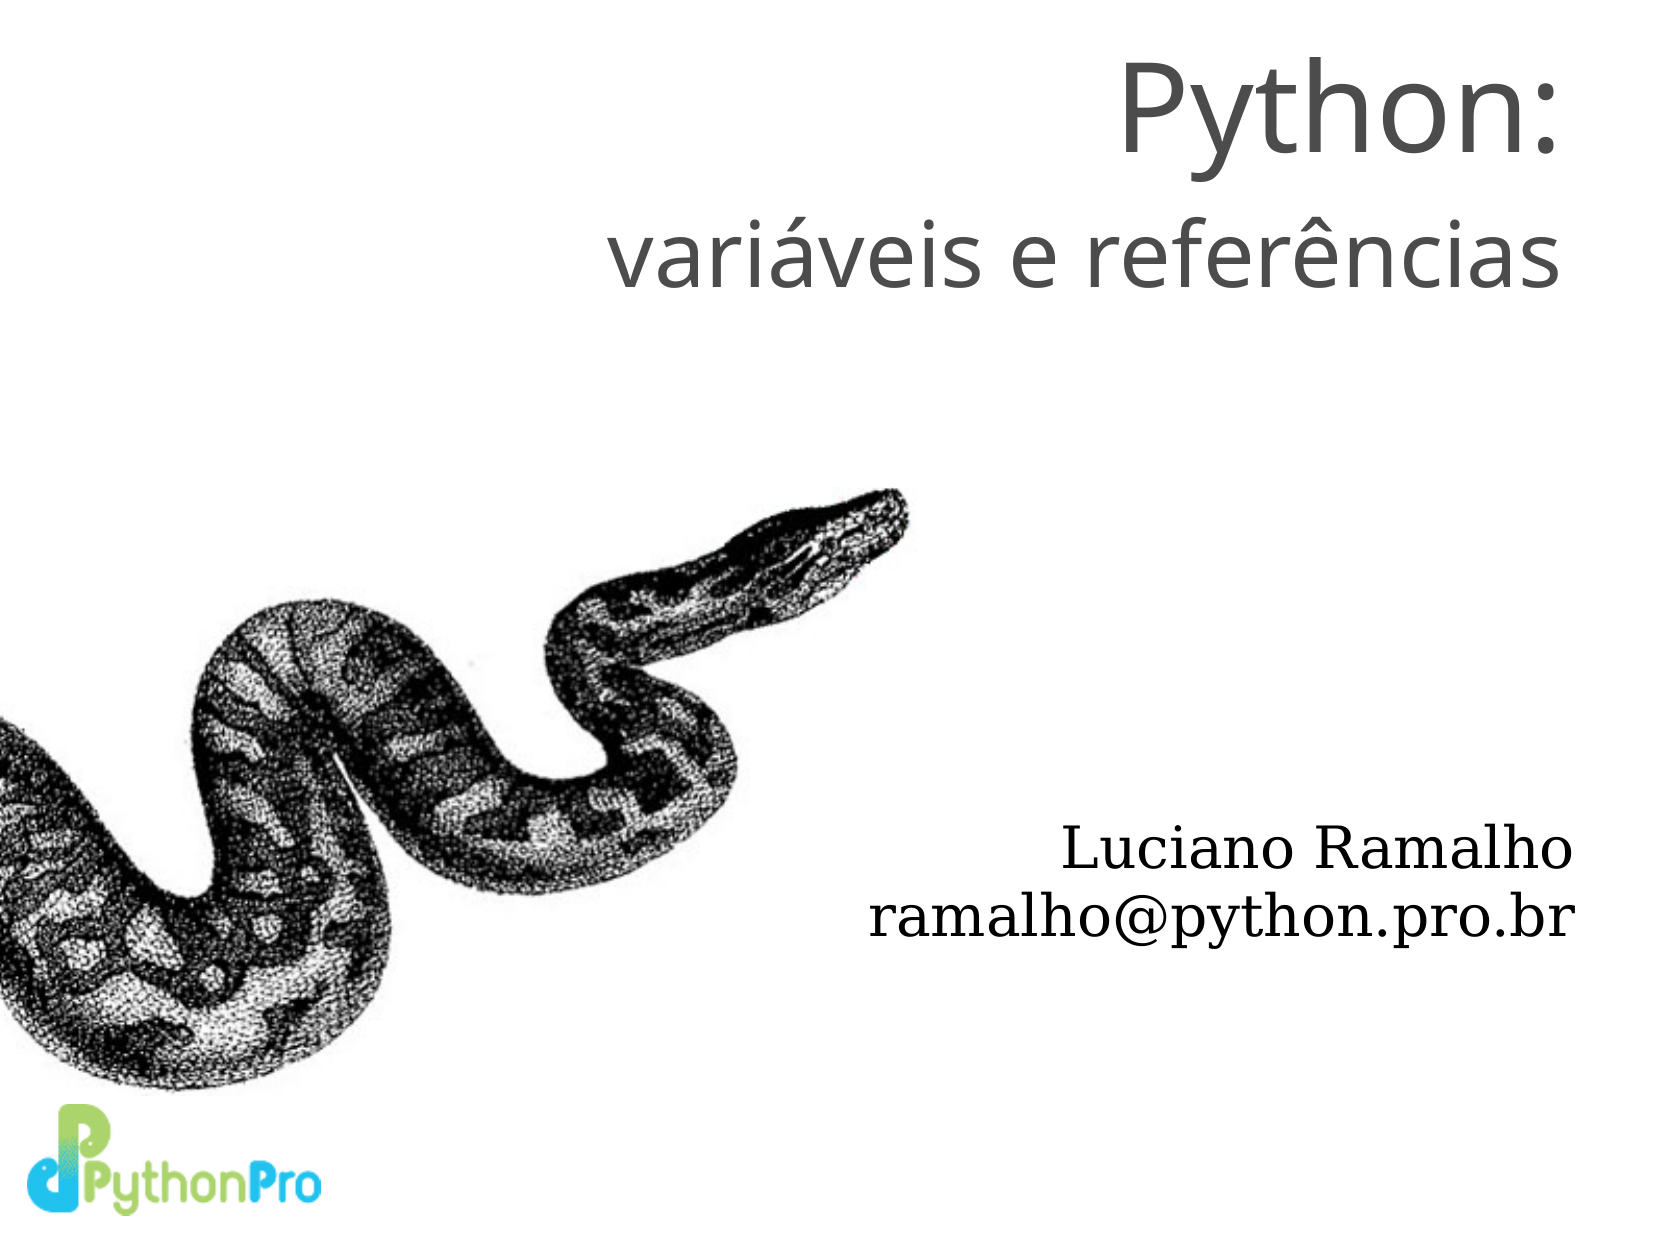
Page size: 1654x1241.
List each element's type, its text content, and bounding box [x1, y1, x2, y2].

subtitle Luciano Ramalho ramalho@python.pro.br [826, 787, 1576, 978]
picture [0, 487, 921, 1096]
title Python: variáveis e referências [75, 45, 1564, 288]
picture [27, 1104, 321, 1216]
